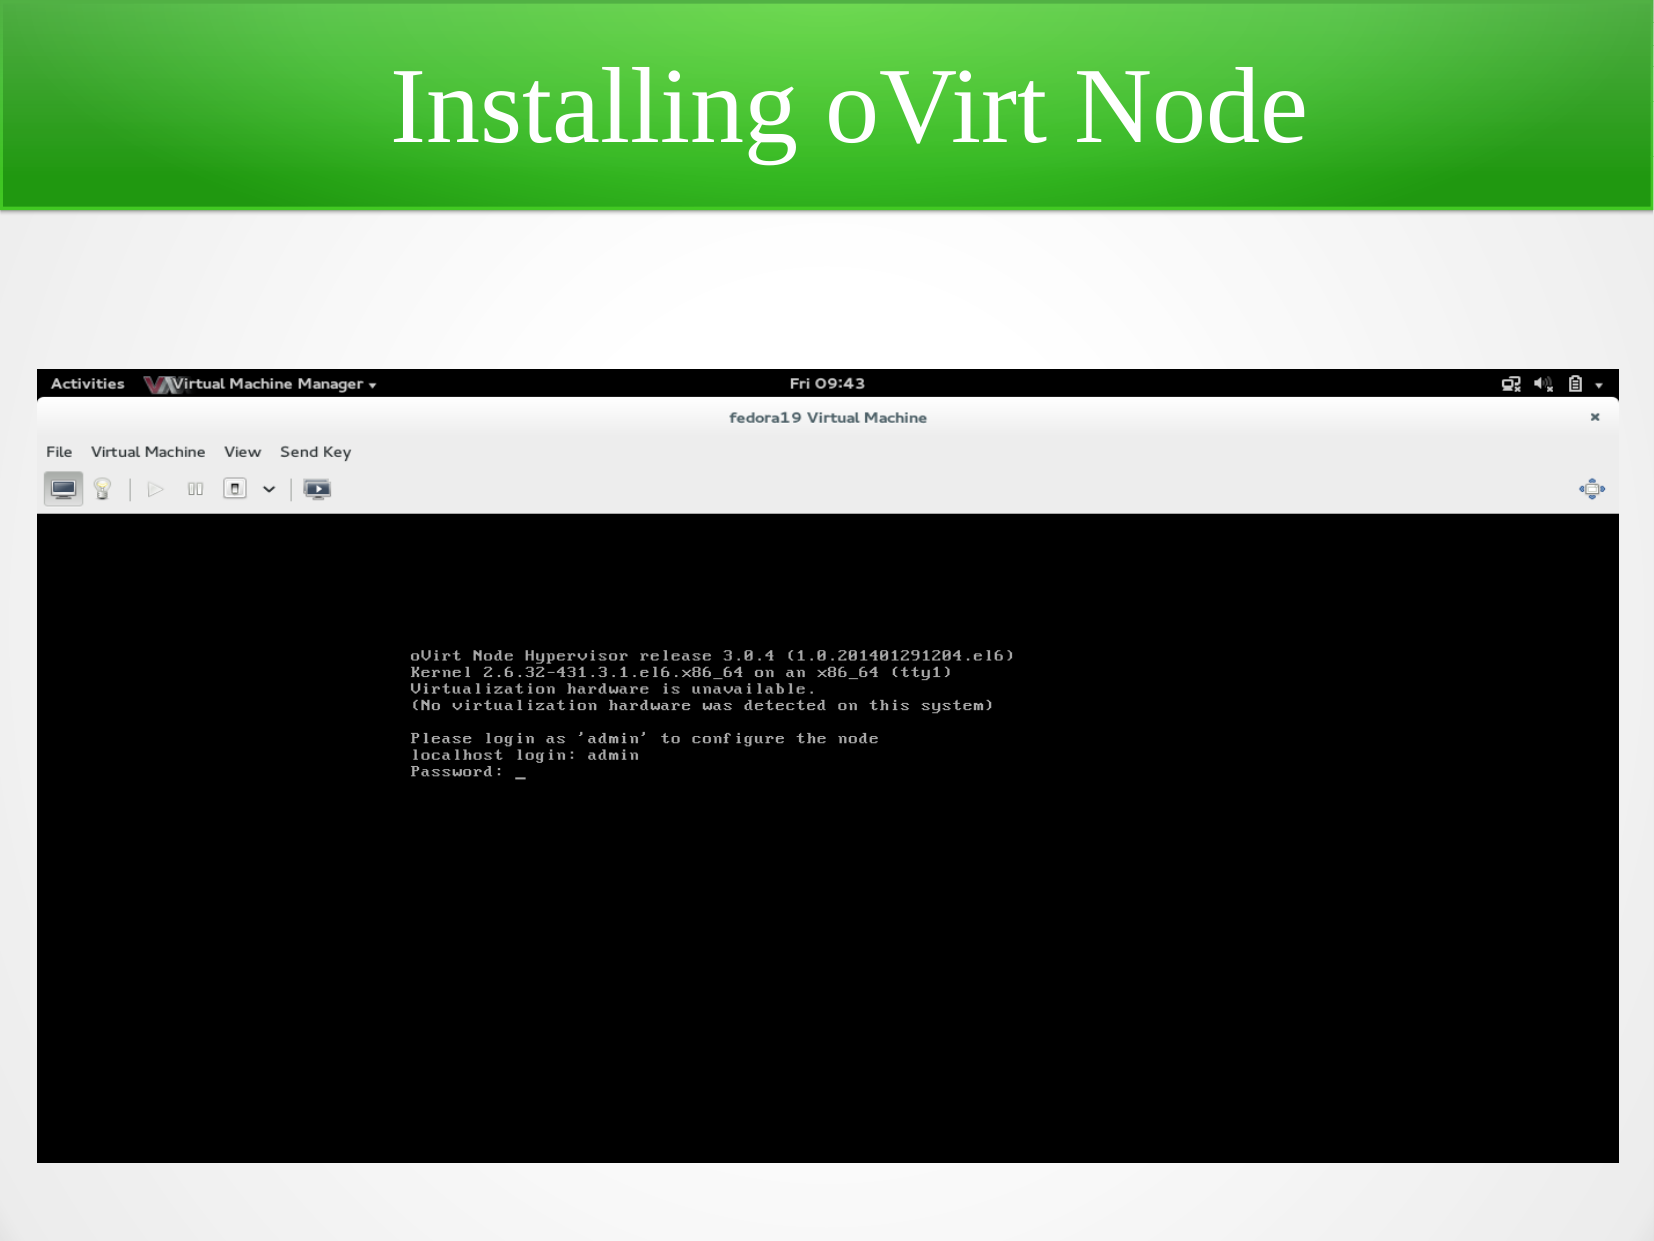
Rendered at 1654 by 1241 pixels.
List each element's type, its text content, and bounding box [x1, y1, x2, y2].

title Installing oVirt Node [86, 11, 1576, 200]
picture [37, 369, 1619, 1163]
